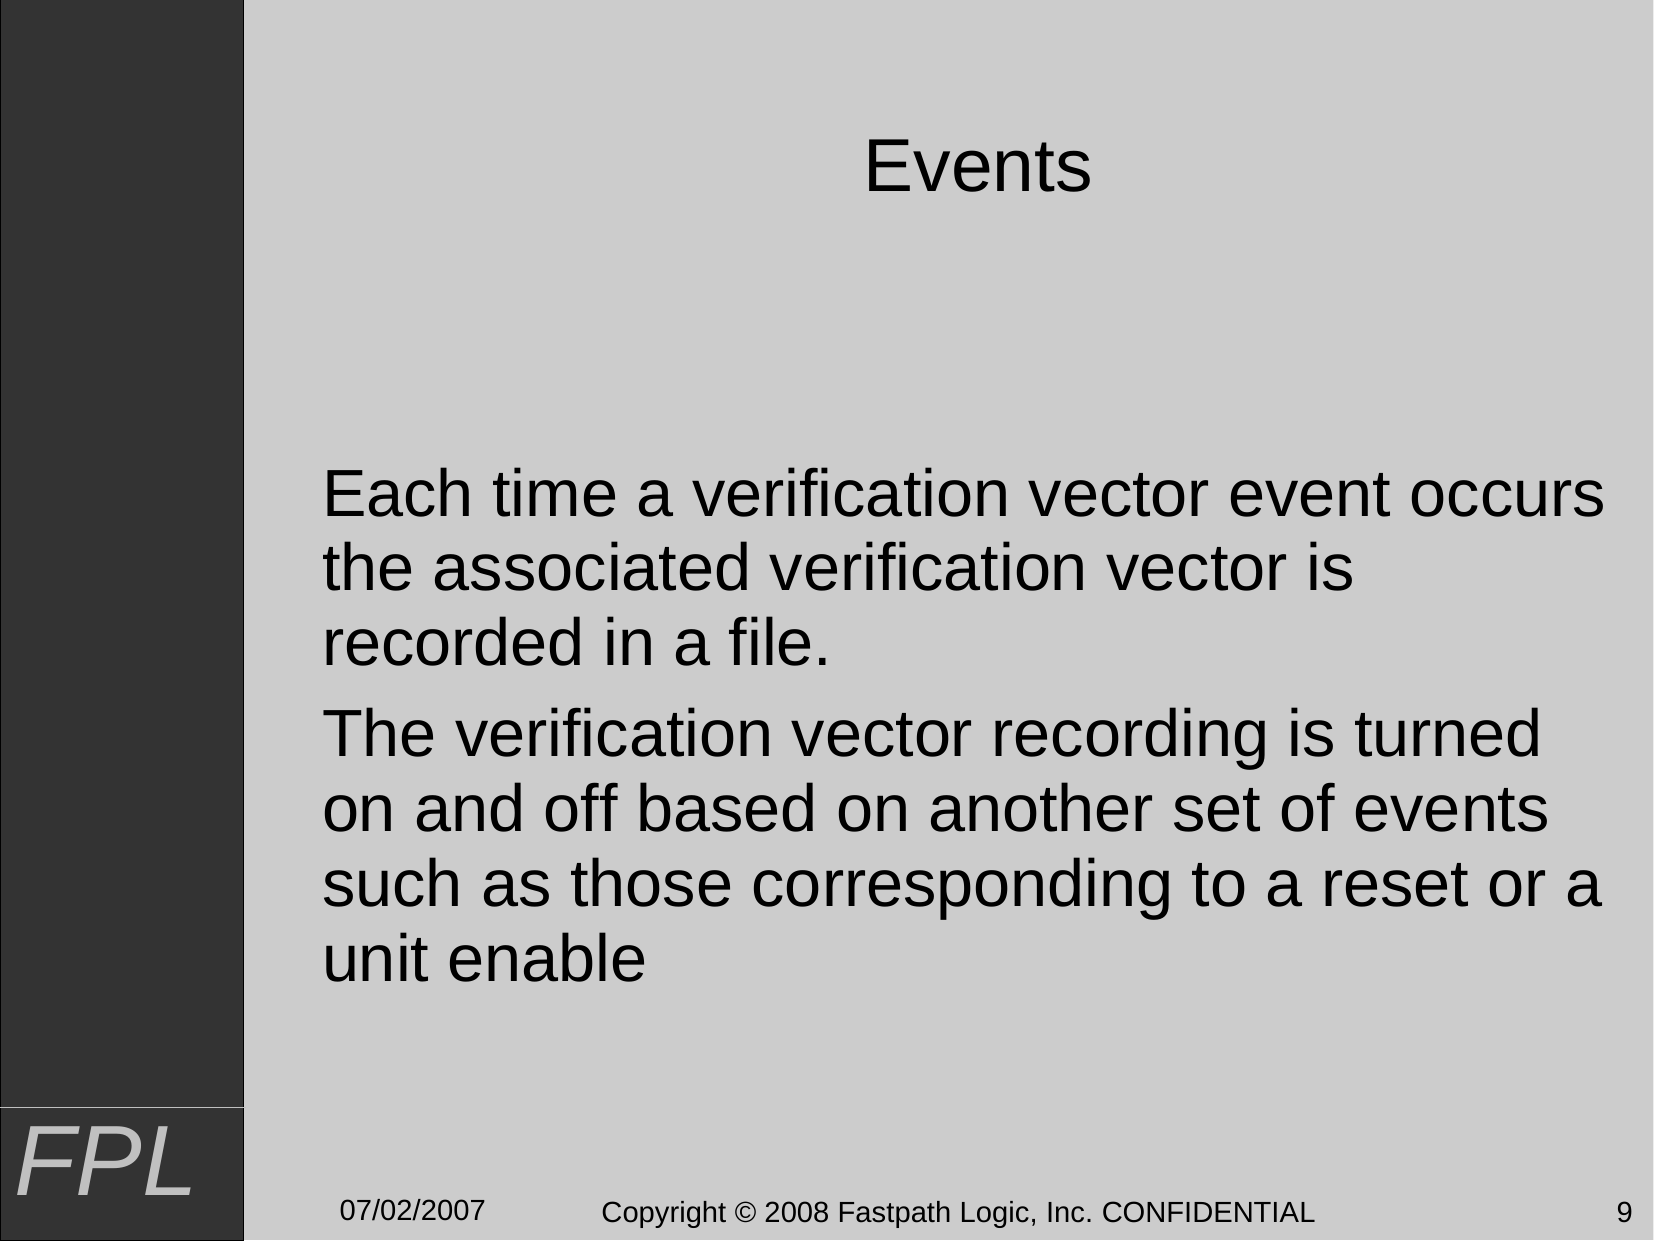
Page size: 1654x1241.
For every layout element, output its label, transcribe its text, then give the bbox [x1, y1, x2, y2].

subtitle Each time a verification vector event occurs the associated verification vector is recorded in a file. The verification vector recording is turned on and off based on another set of events such as those corresponding to a reset or a unit enable [322, 272, 1635, 1179]
title Events [427, 57, 1530, 272]
